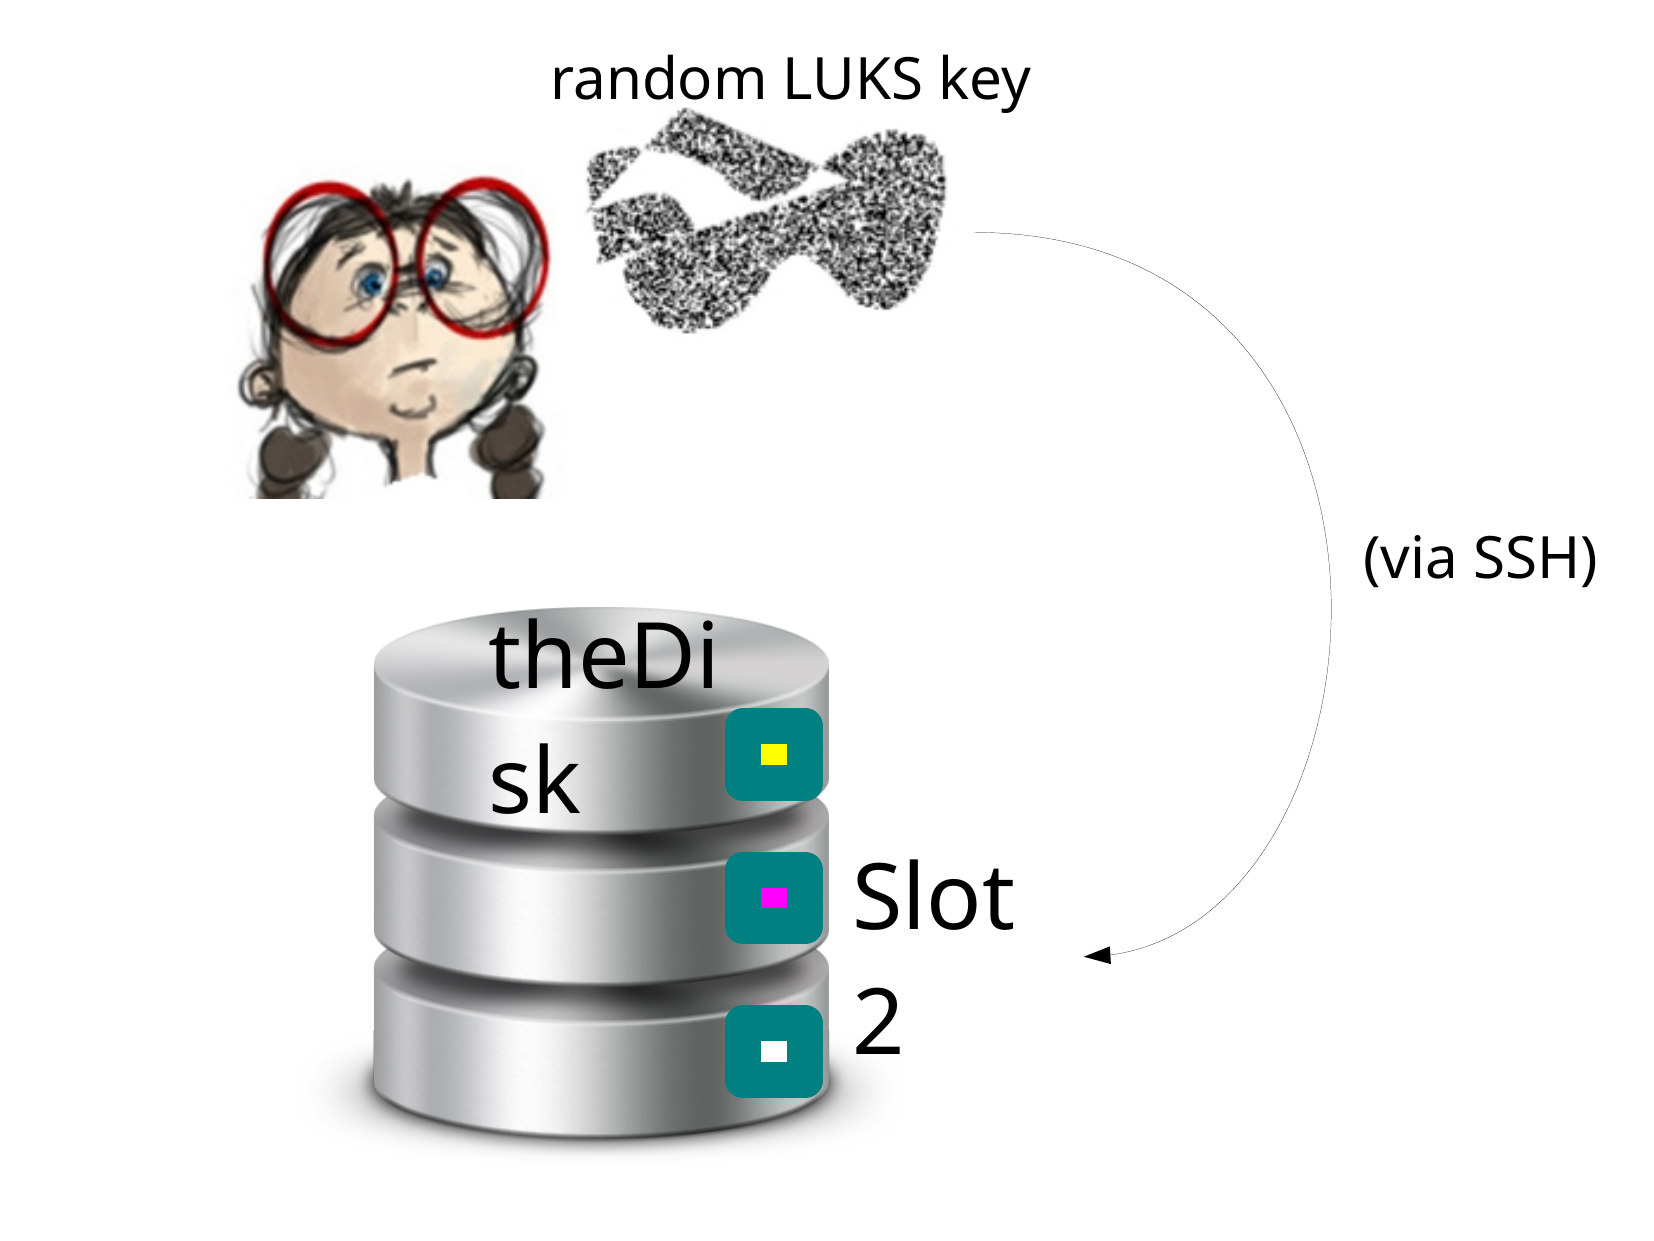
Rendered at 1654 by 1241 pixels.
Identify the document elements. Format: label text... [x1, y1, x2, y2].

picture [298, 569, 905, 1177]
text_box Slot 2 [837, 824, 1084, 969]
text_box theDisk [473, 583, 779, 728]
text_box [743, 726, 806, 784]
text_box random LUKS key [535, 30, 989, 166]
text_box (via SSH) [1348, 509, 1606, 646]
text_box [743, 869, 806, 927]
text_box [743, 1023, 806, 1081]
picture [213, 164, 974, 499]
